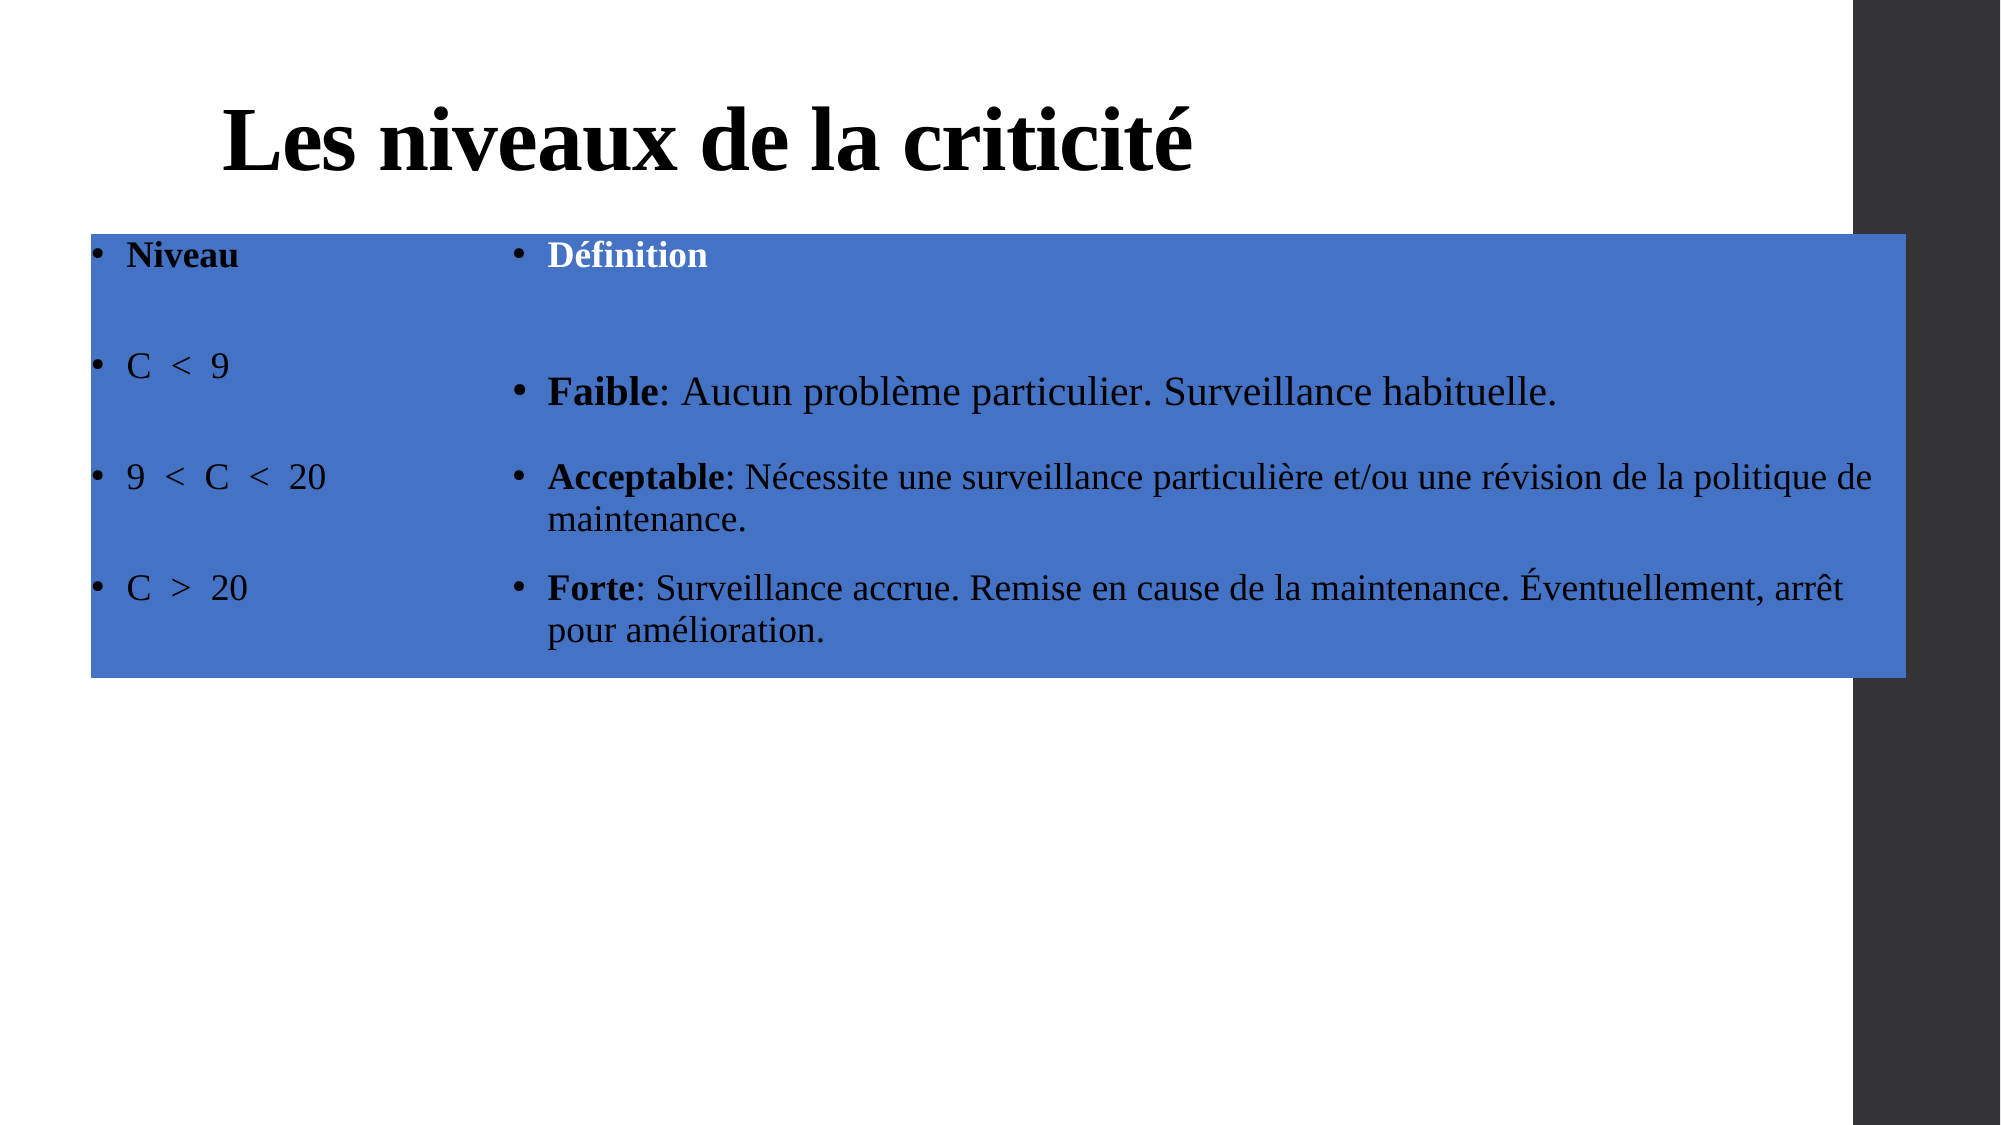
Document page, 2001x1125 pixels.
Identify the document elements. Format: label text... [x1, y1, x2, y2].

table_header Définition [512, 234, 1906, 345]
table_cell C > 20 [91, 567, 512, 678]
table_header Niveau [91, 234, 512, 345]
table_cell C < 9 [91, 345, 512, 456]
table_cell Faible: Aucun problème particulier. Surveillance habituelle. [512, 345, 1906, 456]
table_cell Acceptable: Nécessite une surveillance particulière et/ou une révision de la politique de maintenance. [512, 456, 1906, 567]
table_cell Forte: Surveillance accrue. Remise en cause de la maintenance. Éventuellement, arrêt pour amélioration. [512, 567, 1906, 678]
title Les niveaux de la criticité [206, 60, 1797, 234]
table_cell 9 < C < 20 [91, 456, 512, 567]
